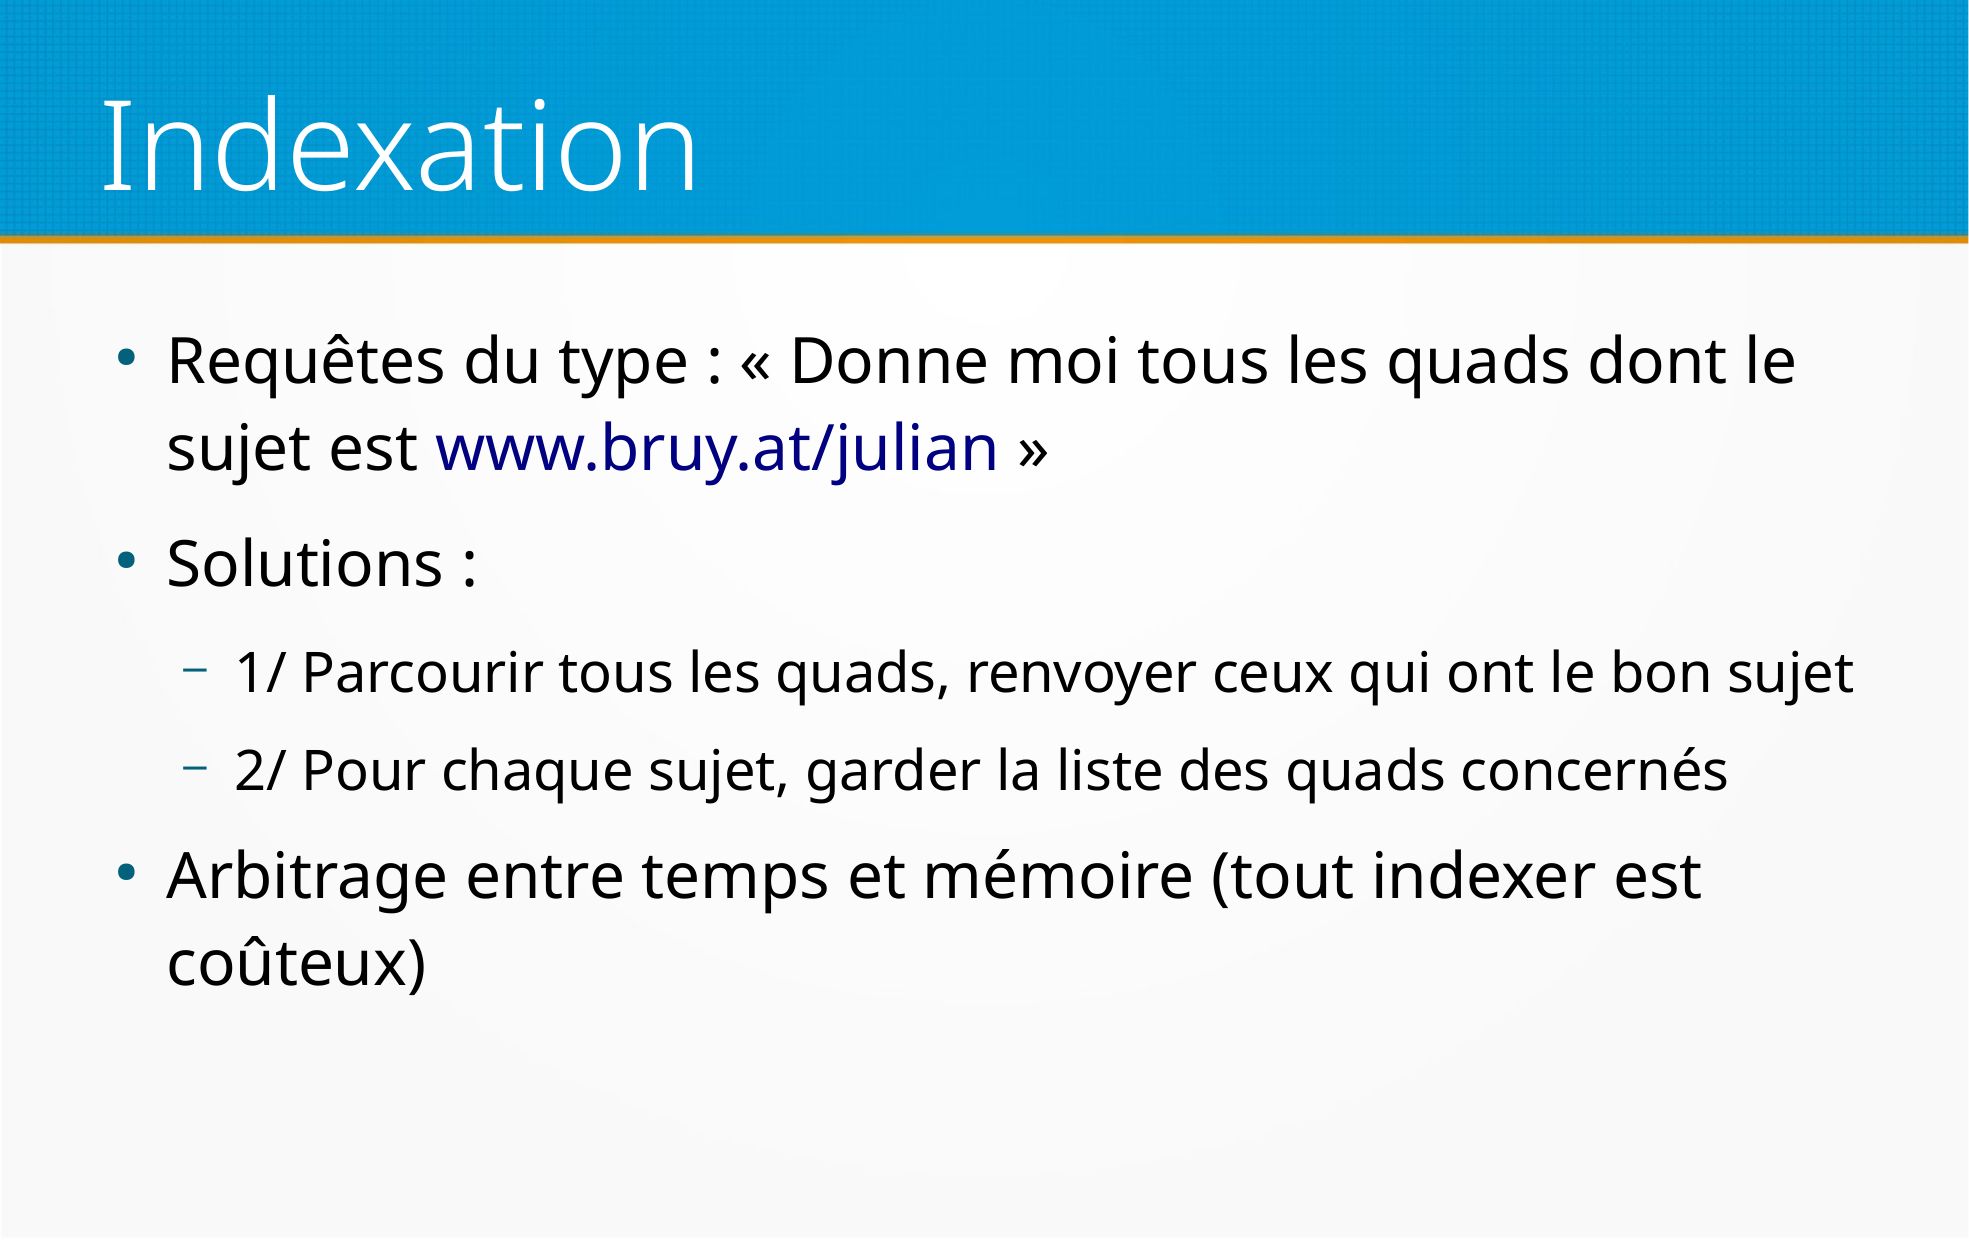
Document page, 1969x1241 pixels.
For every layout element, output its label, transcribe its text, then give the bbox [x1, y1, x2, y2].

title Indexation [98, 19, 1870, 227]
list Requêtes du type : « Donne moi tous les quads dont le sujet est www.bruy.at/julian » Solutions : 1/ Parcourir tous les quads, renvoyer ceux qui ont le bon sujet 2/ Pour chaque sujet, garder la liste des quads concernés Arbitrage entre temps et mémoire (tout indexer est coûteux) [98, 315, 1861, 1081]
picture [0, 233, 1969, 1241]
